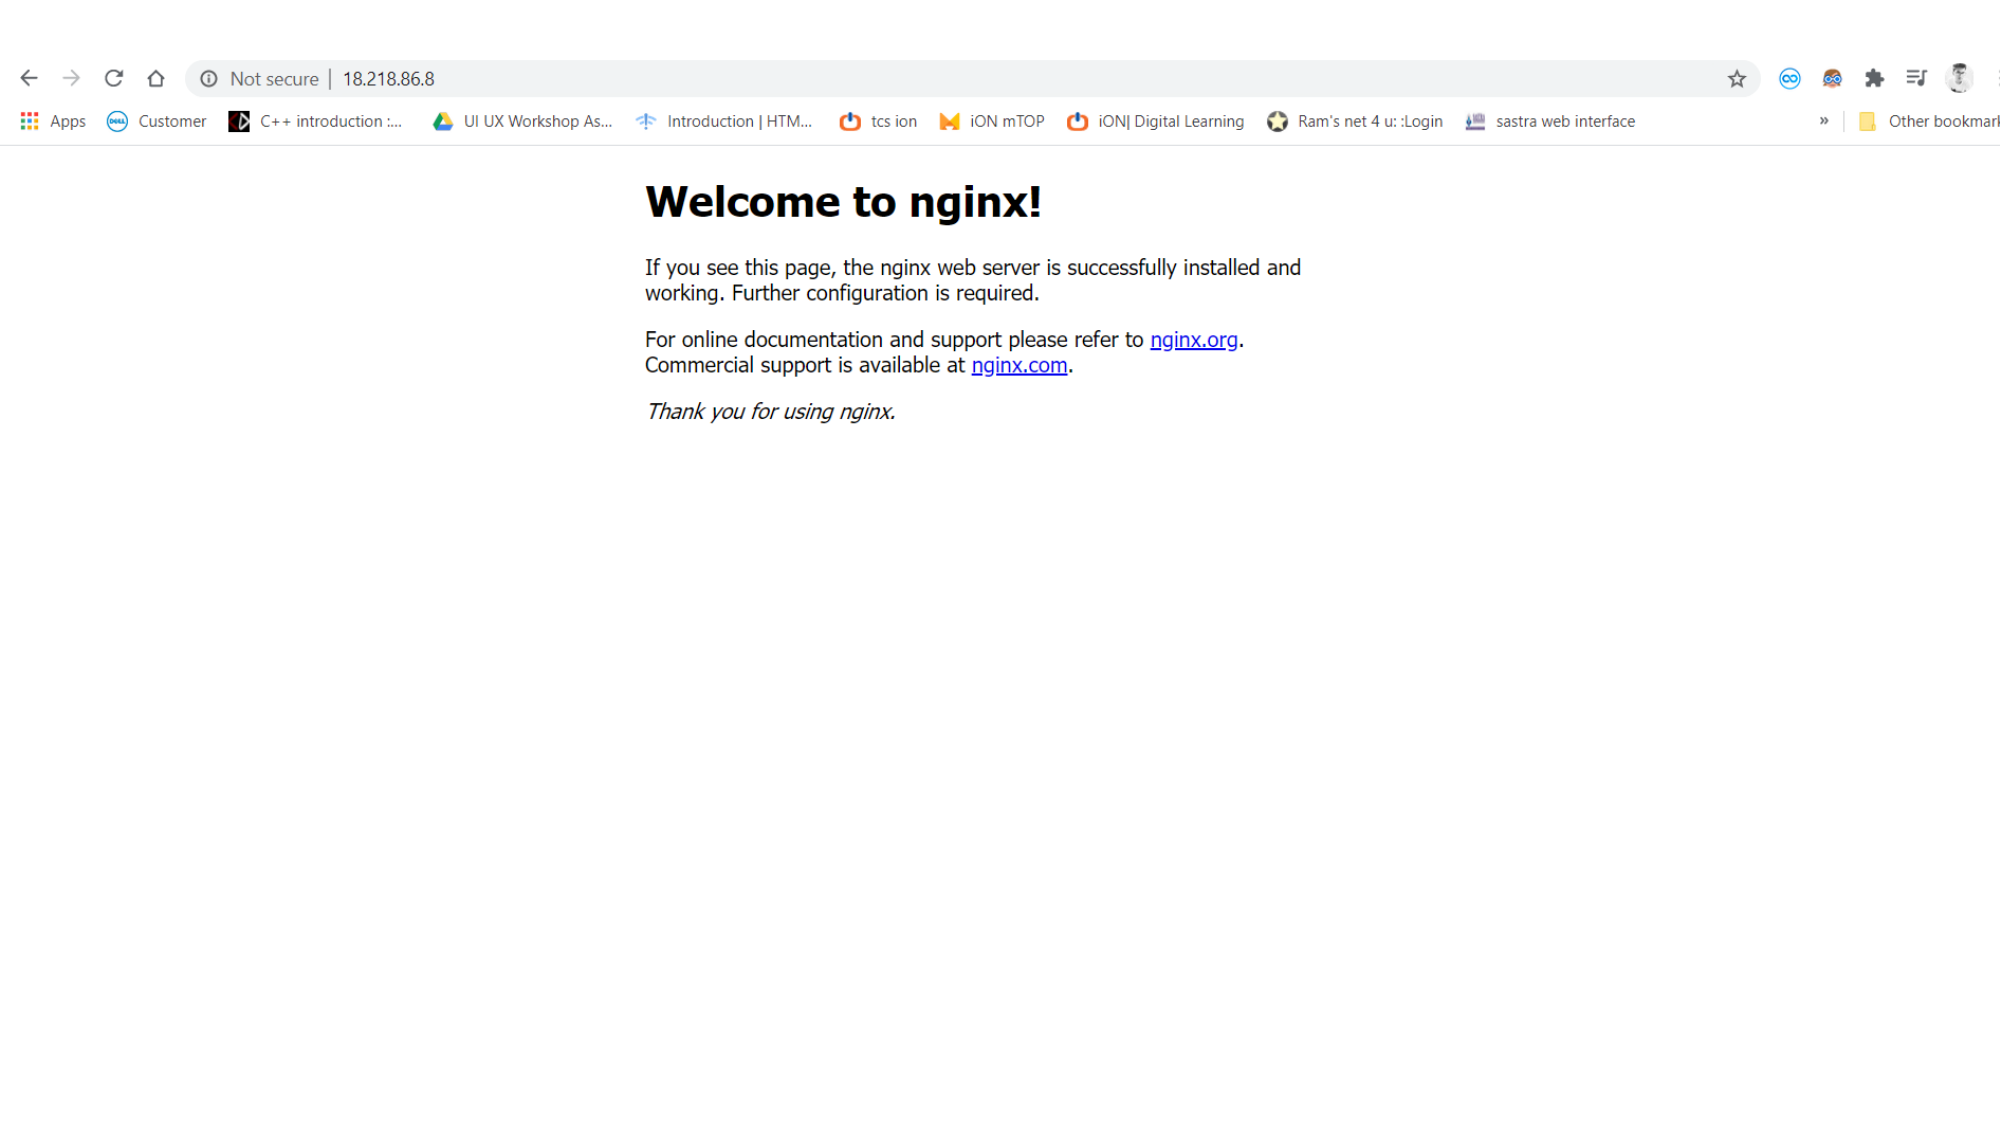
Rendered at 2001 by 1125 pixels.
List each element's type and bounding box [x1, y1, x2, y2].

picture [0, 58, 2000, 1067]
